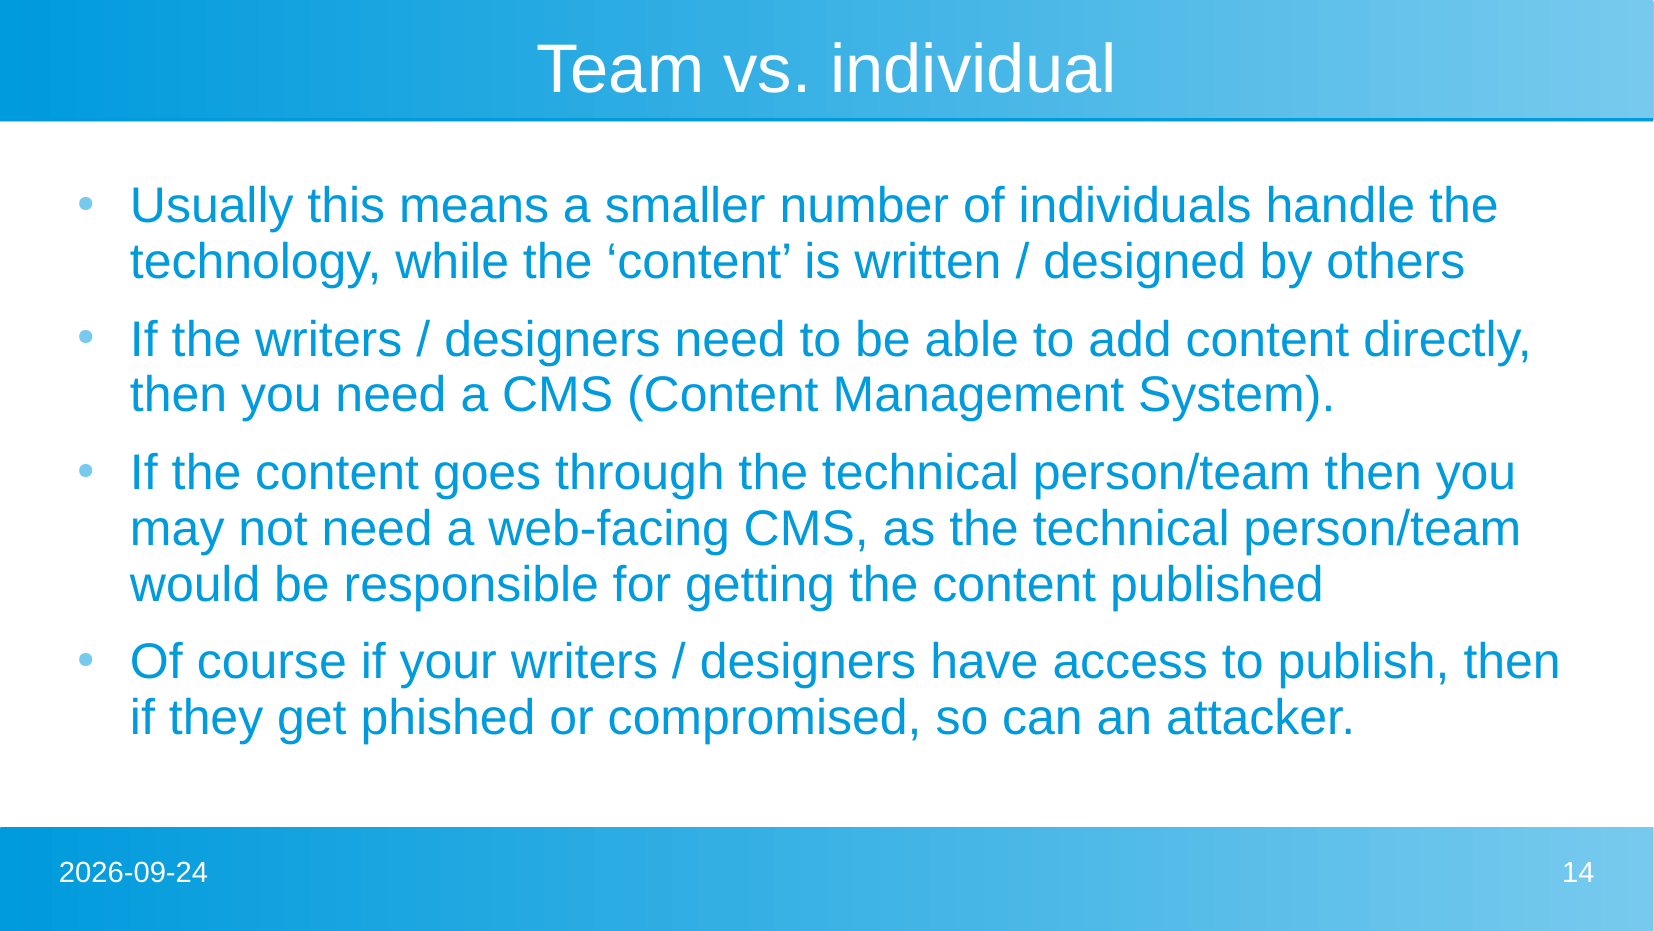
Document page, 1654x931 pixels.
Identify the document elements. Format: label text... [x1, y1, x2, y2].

list Usually this means a smaller number of individuals handle the technology, while the ‘content’ is written / designed by others If the writers / designers need to be able to add content directly, then you need a CMS (Content Management System). If the content goes through the technical person/team then you may not need a web-facing CMS, as the technical person/team would be responsible for getting the content published Of course if your writers / designers have access to publish, then if they get phished or compromised, so can an attacker. [59, 177, 1595, 768]
title Team vs. individual [59, 29, 1595, 108]
